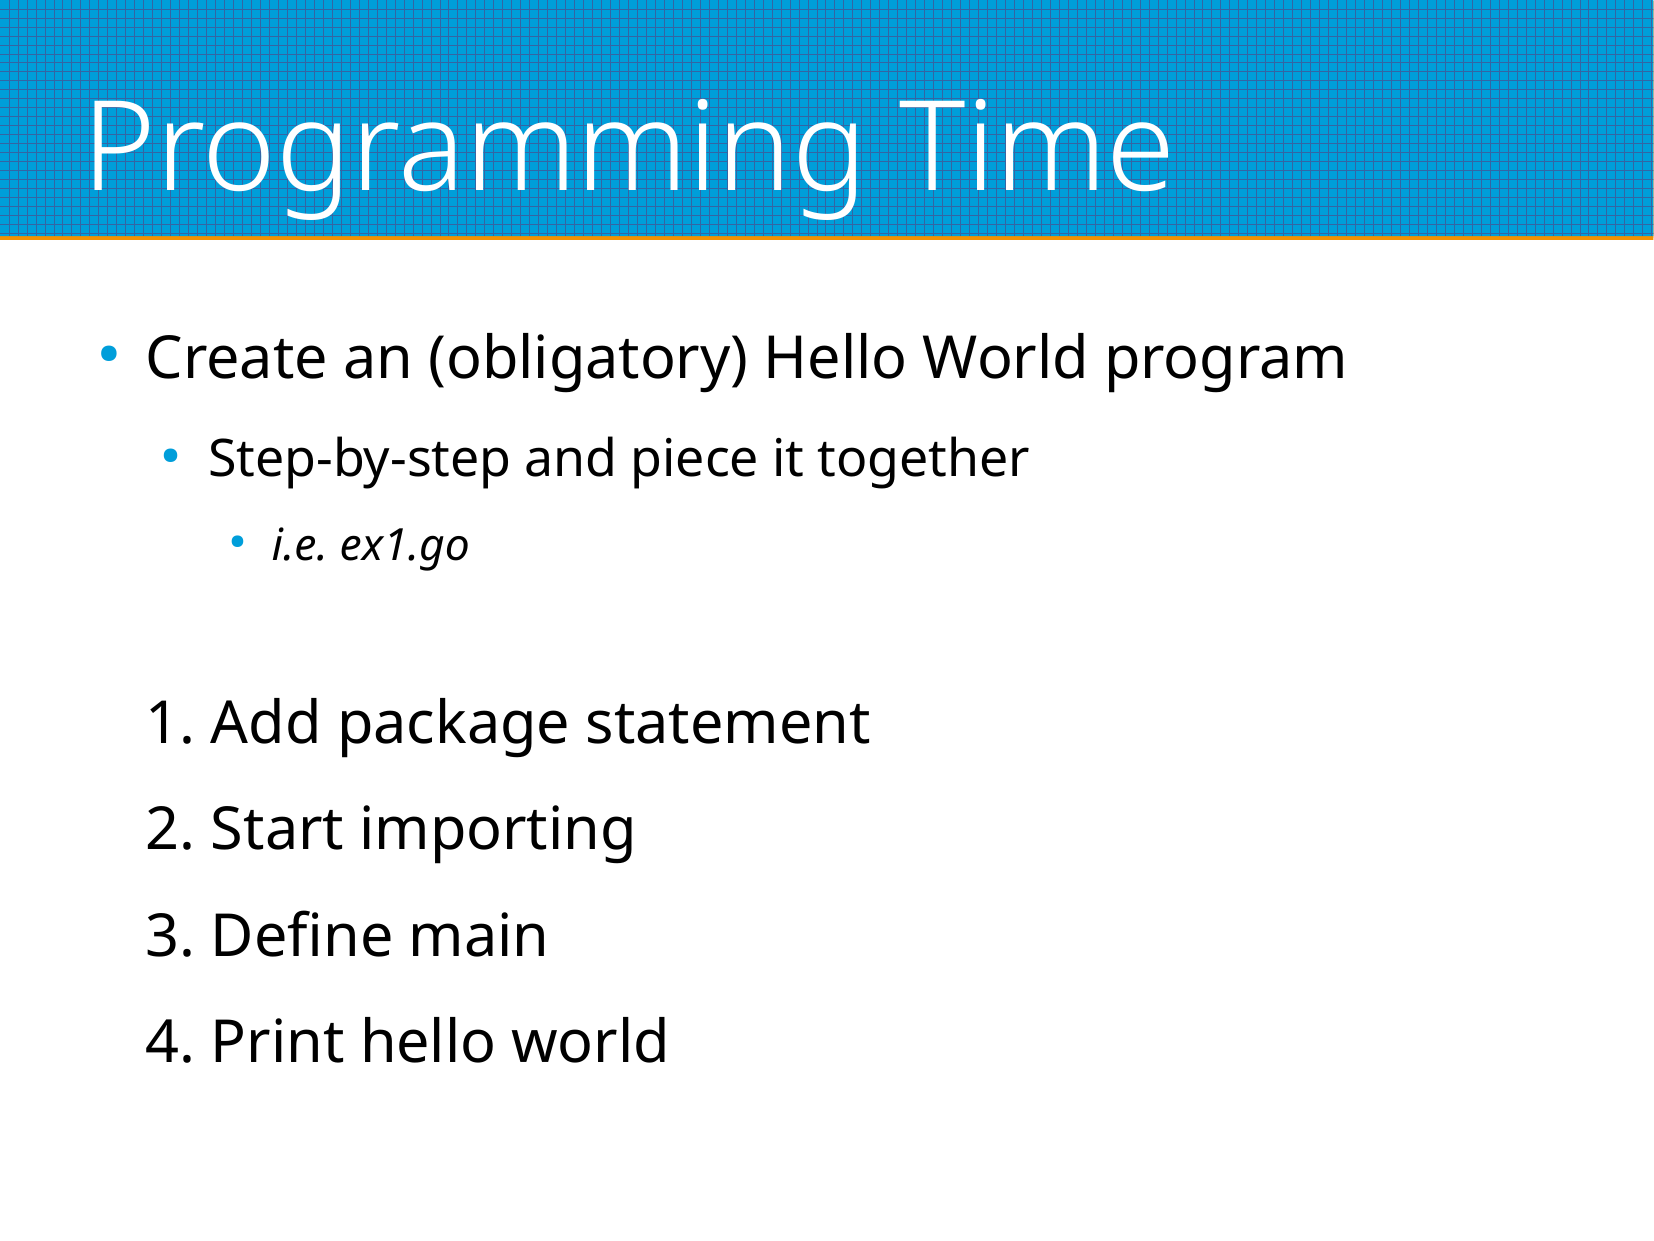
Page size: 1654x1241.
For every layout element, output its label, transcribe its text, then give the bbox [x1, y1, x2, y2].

list Create an (obligatory) Hello World program Step-by-step and piece it together i.e. ex1.go 1. Add package statement 2. Start importing 3. Define main 4. Print hello world [82, 314, 1563, 1081]
title Programming Time [82, 19, 1571, 227]
